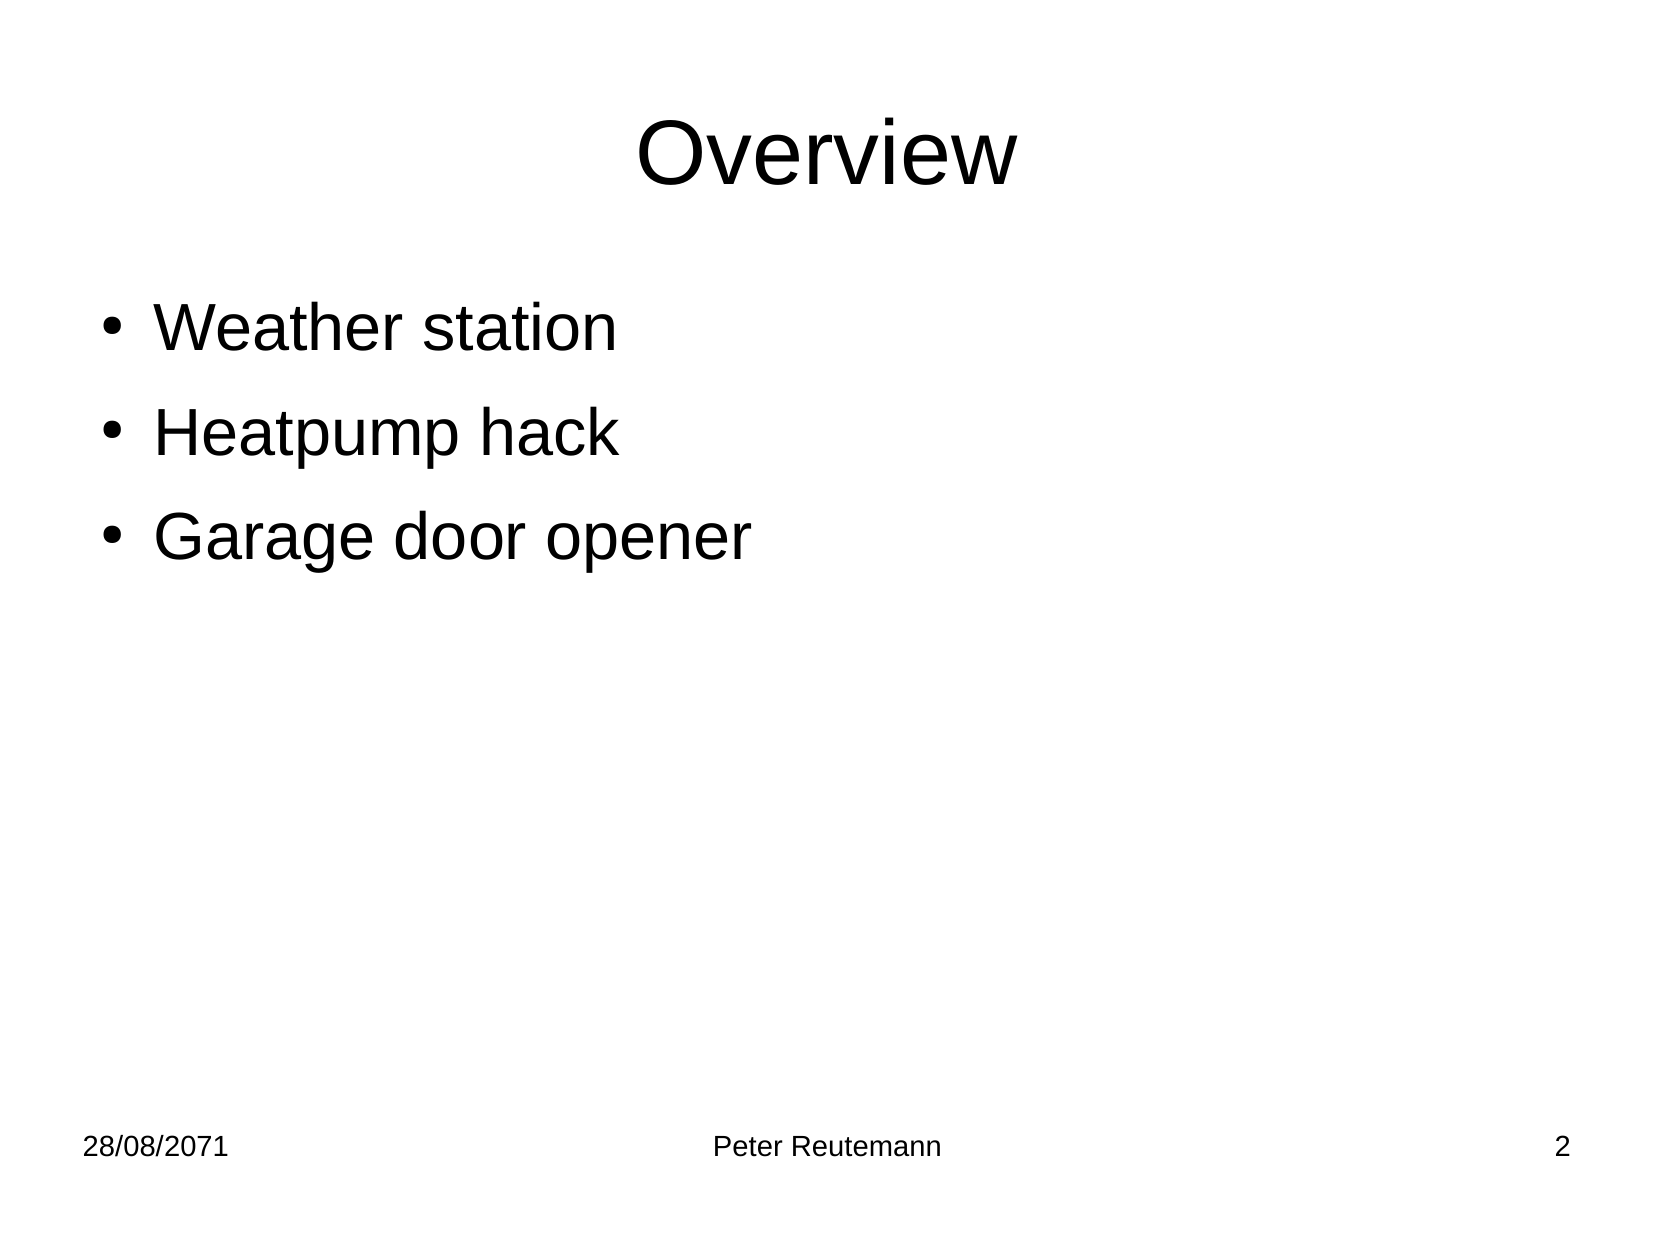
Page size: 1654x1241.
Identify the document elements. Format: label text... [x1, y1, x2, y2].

list Weather station Heatpump hack Garage door opener [82, 290, 1571, 1010]
title Overview [82, 49, 1571, 257]
